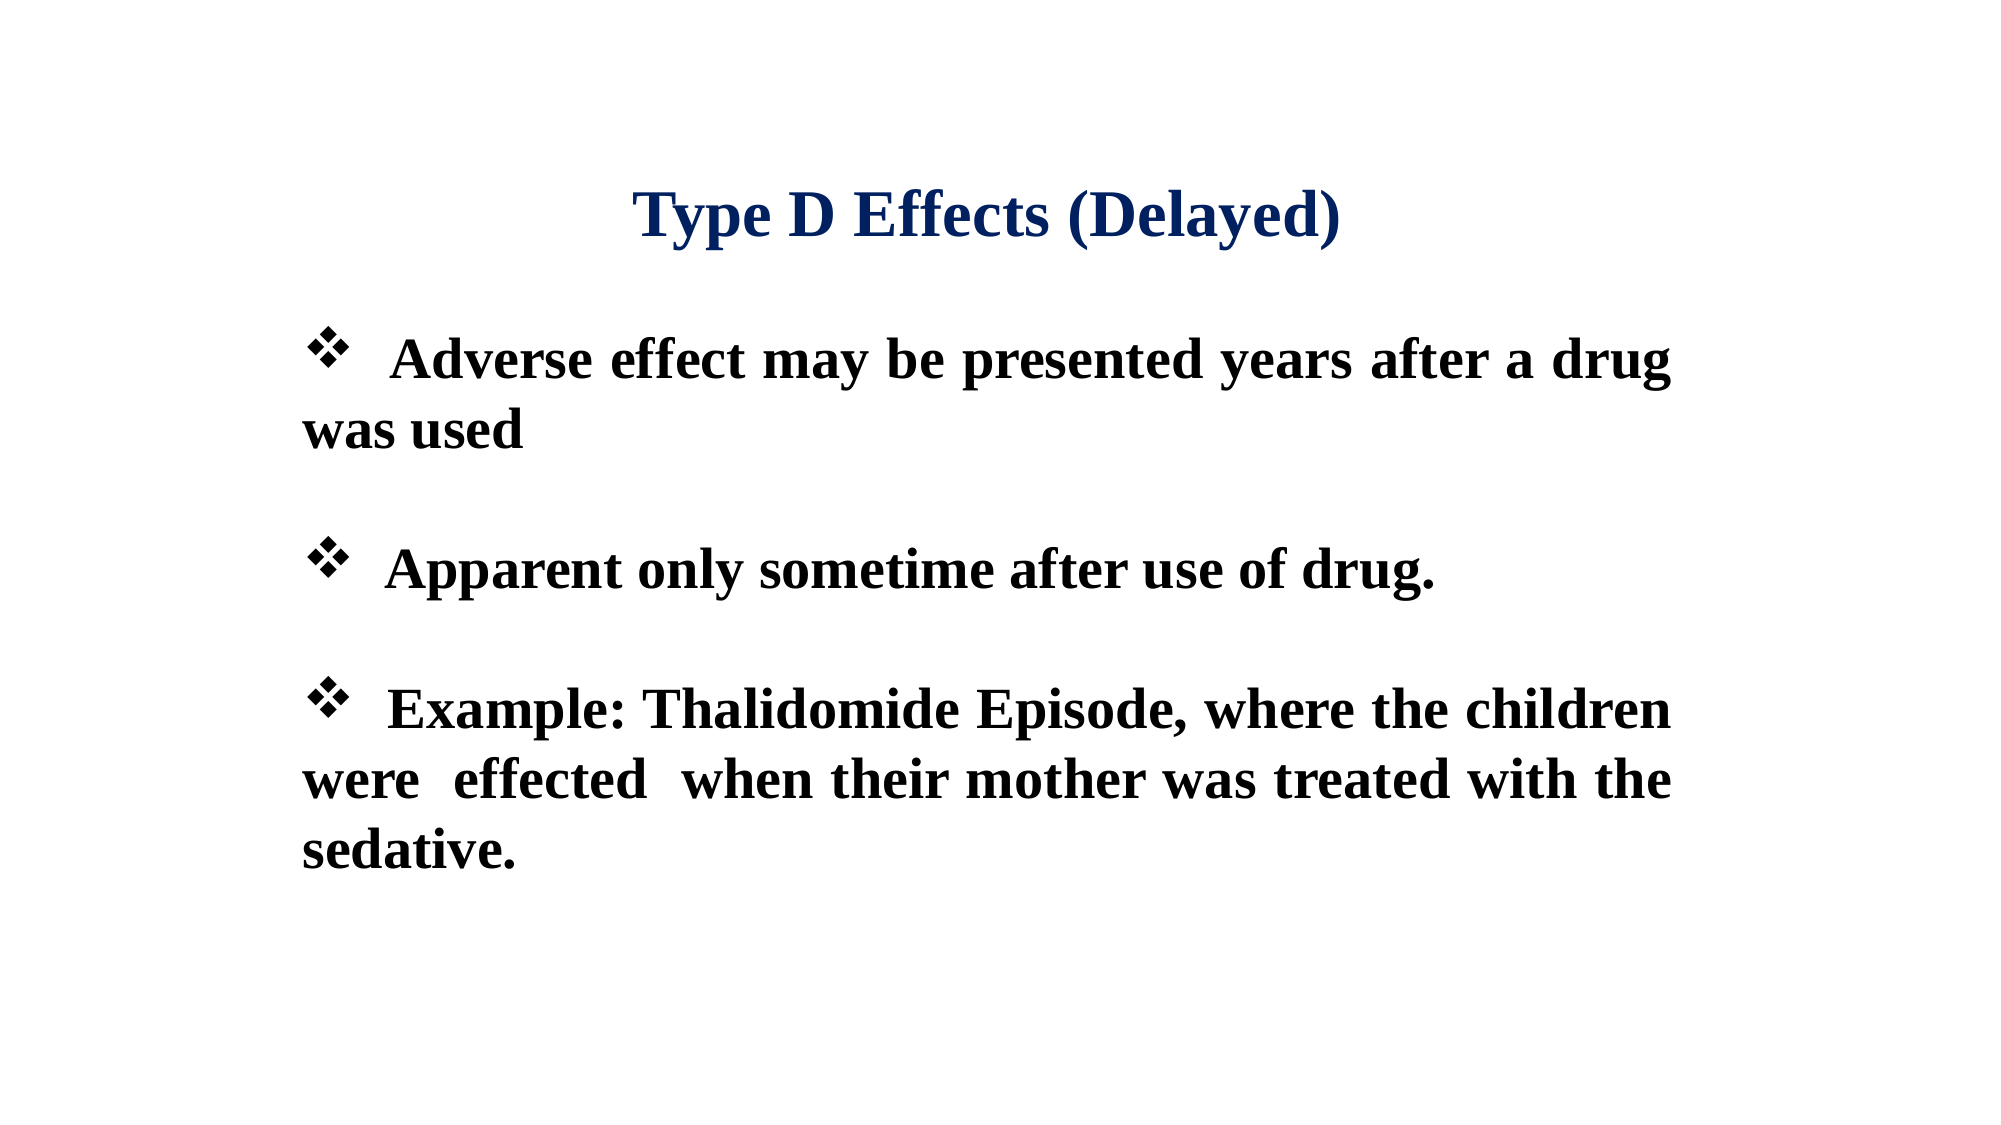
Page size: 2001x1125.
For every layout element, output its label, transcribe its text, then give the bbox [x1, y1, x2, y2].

text_box Type D Effects (Delayed) Adverse effect may be presented years after a drug was used Apparent only sometime after use of drug. Example: Thalidomide Episode, where the children were effected when their mother was treated with the sedative. [287, 162, 1688, 888]
